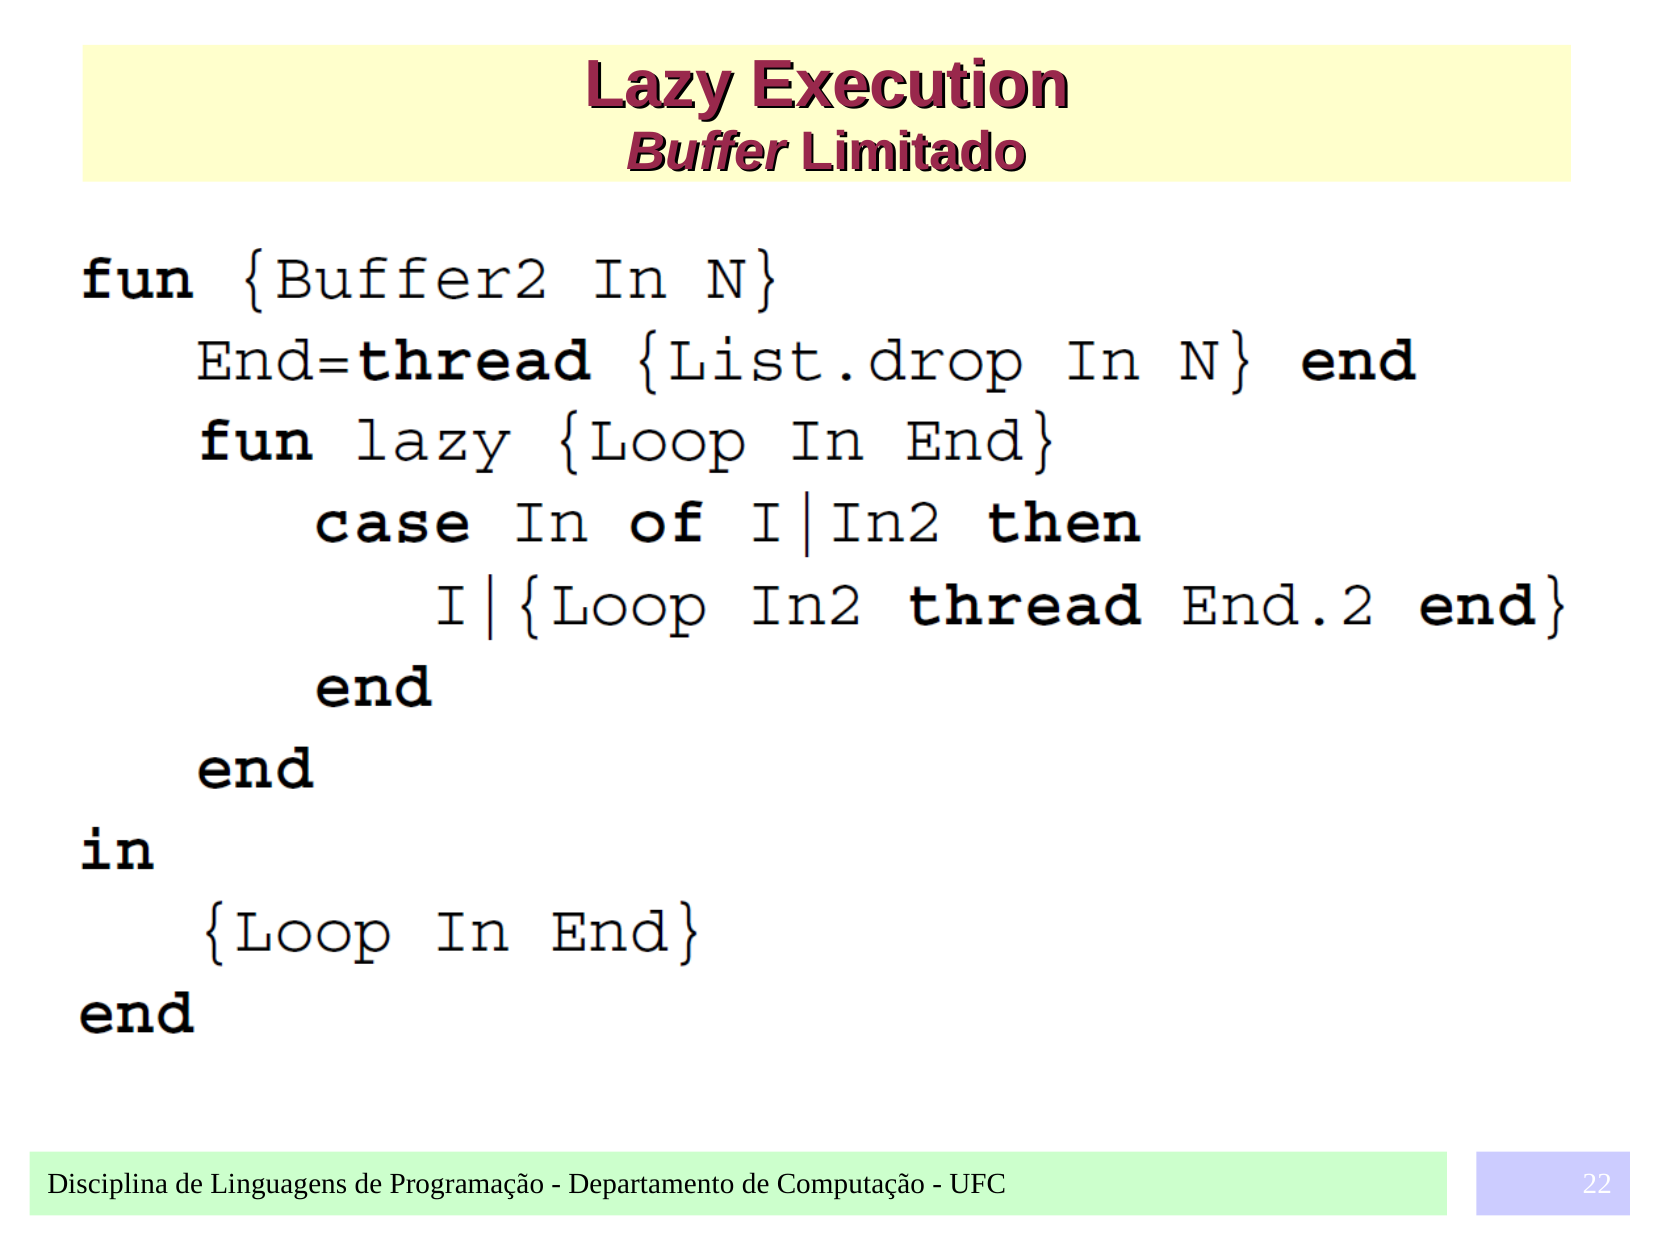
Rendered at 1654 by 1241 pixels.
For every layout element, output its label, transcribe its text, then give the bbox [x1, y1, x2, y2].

title Lazy Execution Buffer Limitado [82, 44, 1571, 182]
picture [79, 248, 1565, 1039]
